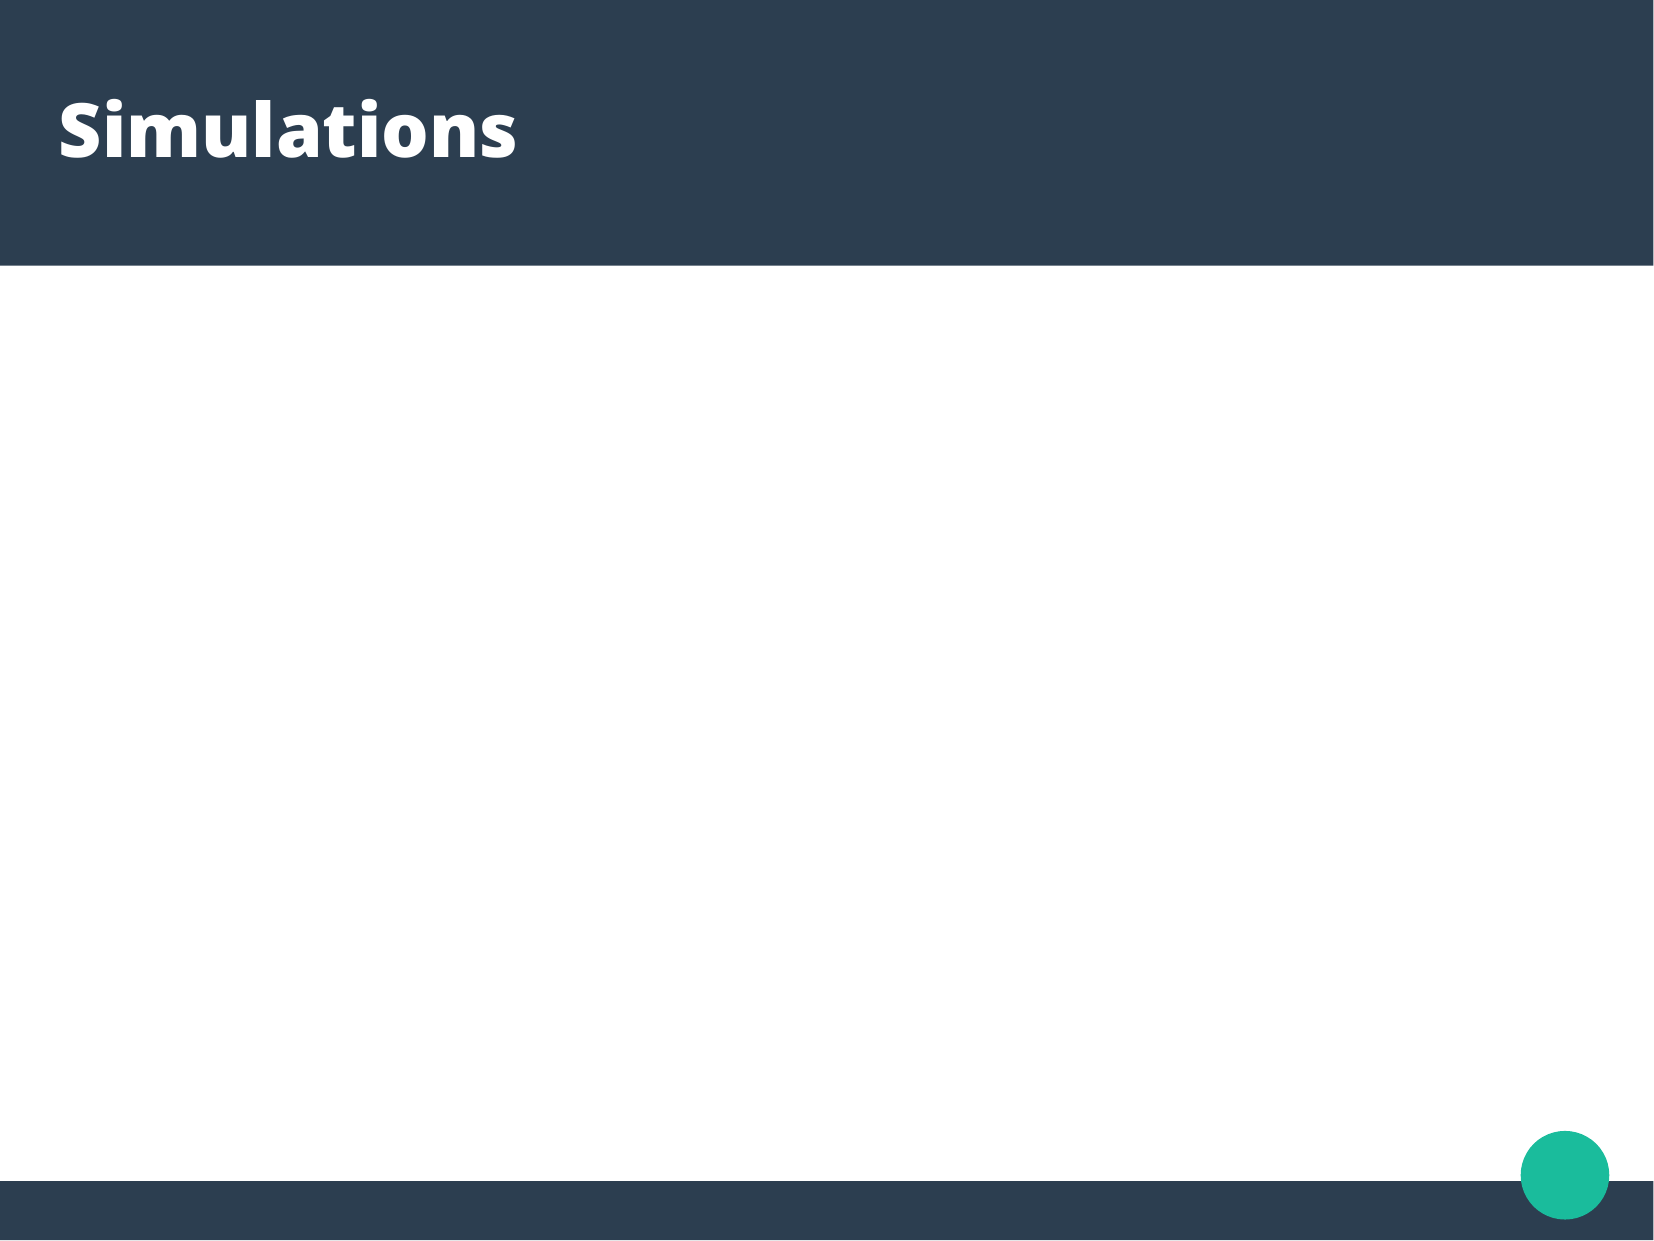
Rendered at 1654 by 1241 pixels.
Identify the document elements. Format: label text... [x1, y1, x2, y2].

title Simulations [59, 49, 1595, 207]
